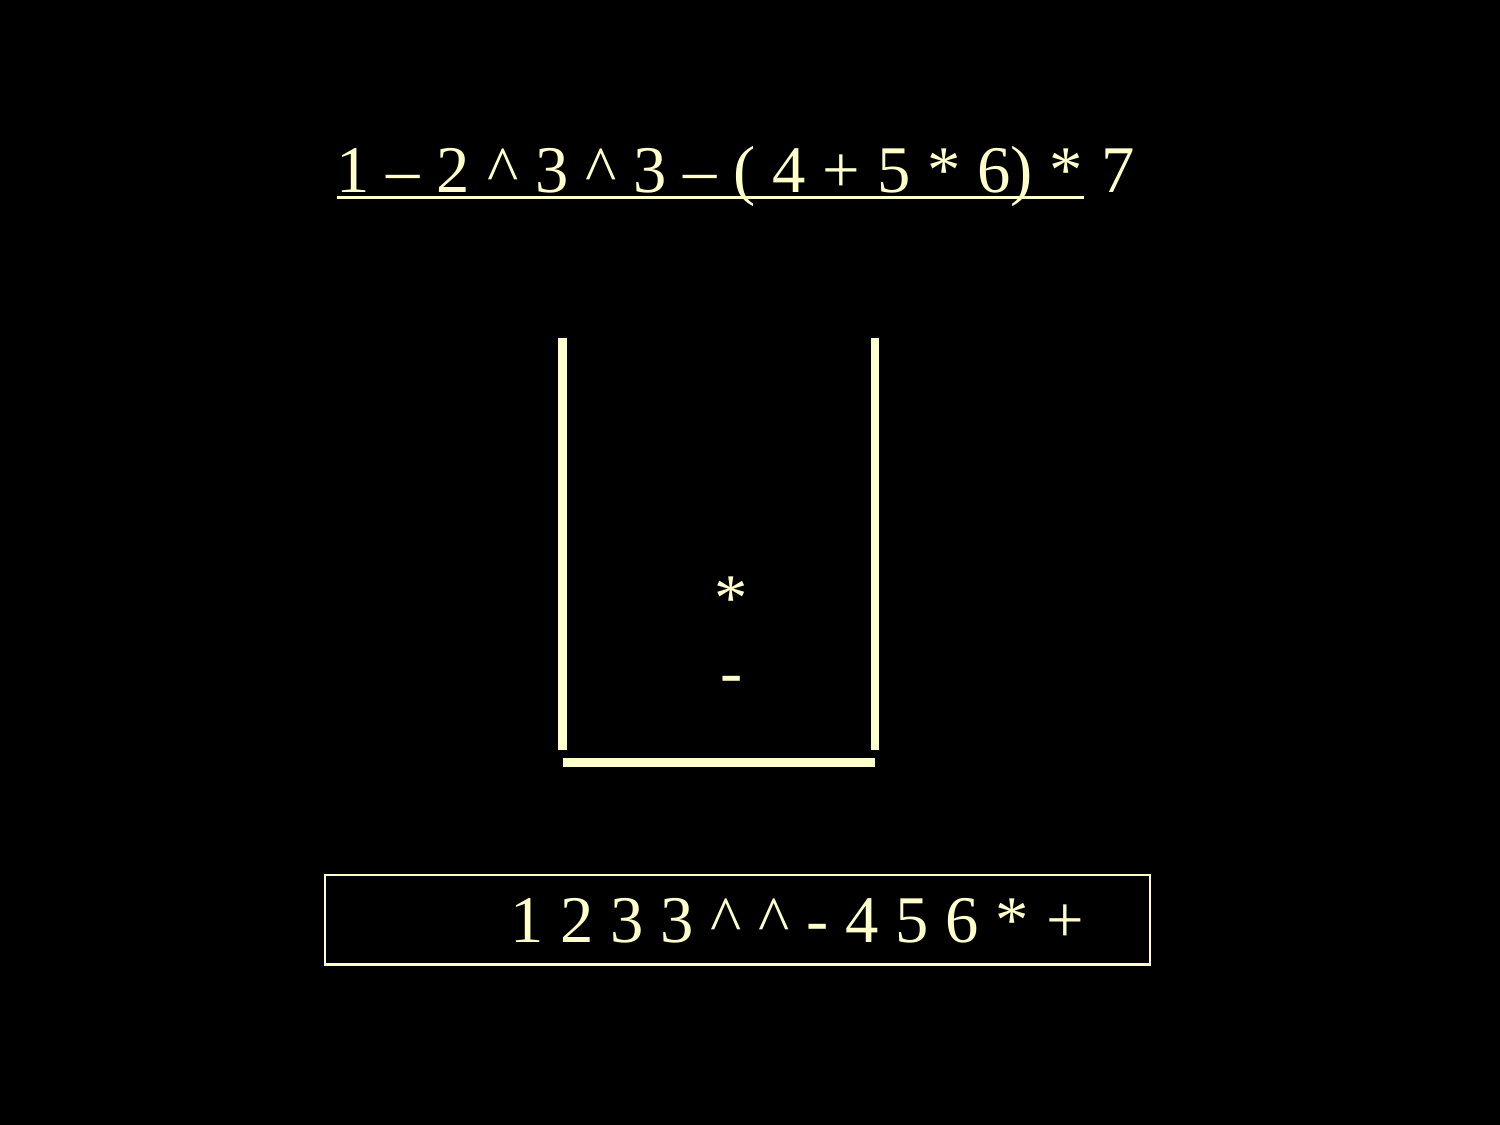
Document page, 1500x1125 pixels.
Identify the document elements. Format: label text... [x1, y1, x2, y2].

text_box * - [624, 349, 838, 717]
text_box 1 – 2 ^ 3 ^ 3 – ( 4 + 5 * 6) * 7 [321, 124, 1276, 215]
text_box 1 2 3 3 ^ ^ - 4 5 6 * + [325, 874, 1150, 965]
